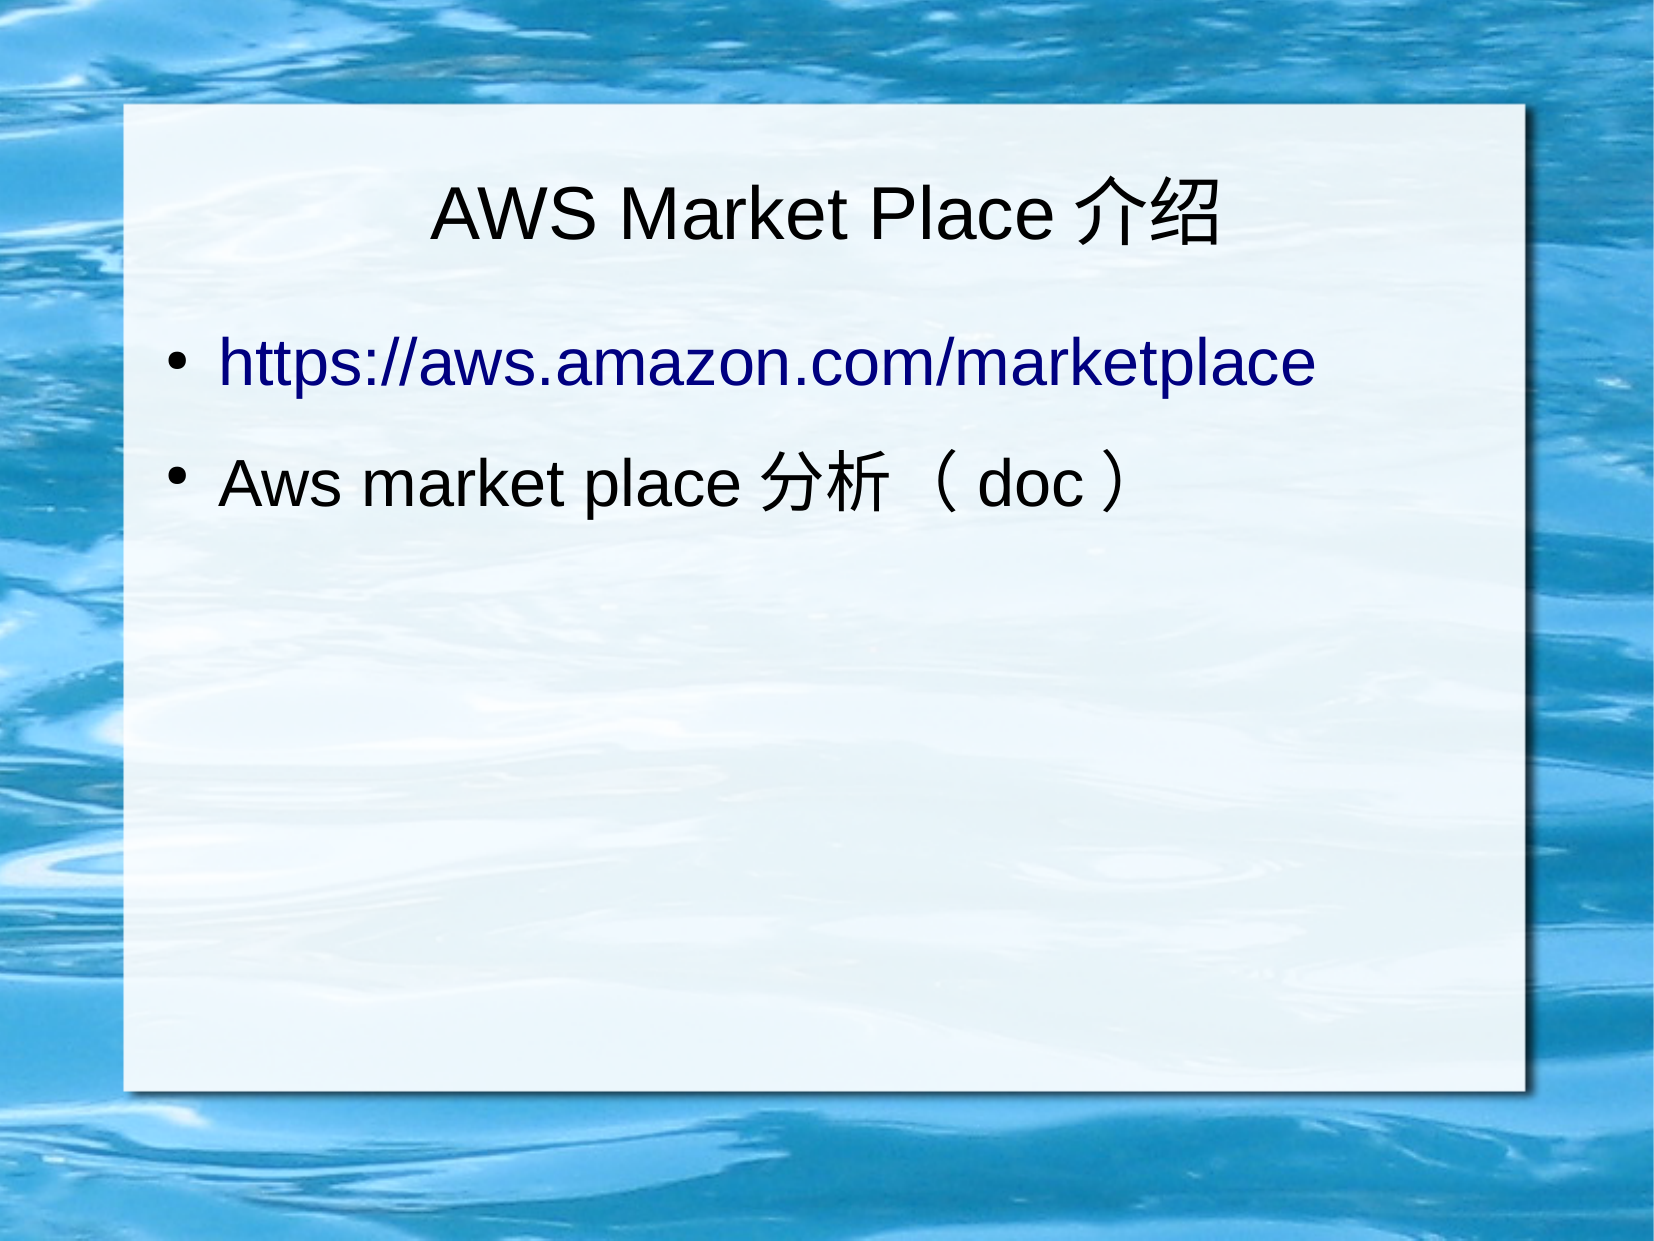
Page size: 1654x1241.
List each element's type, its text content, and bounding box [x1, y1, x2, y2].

picture [0, 0, 1654, 1241]
title AWS Market Place介绍 [147, 118, 1506, 296]
list https://aws.amazon.com/marketplace Aws market place分析（doc） [147, 324, 1506, 1030]
